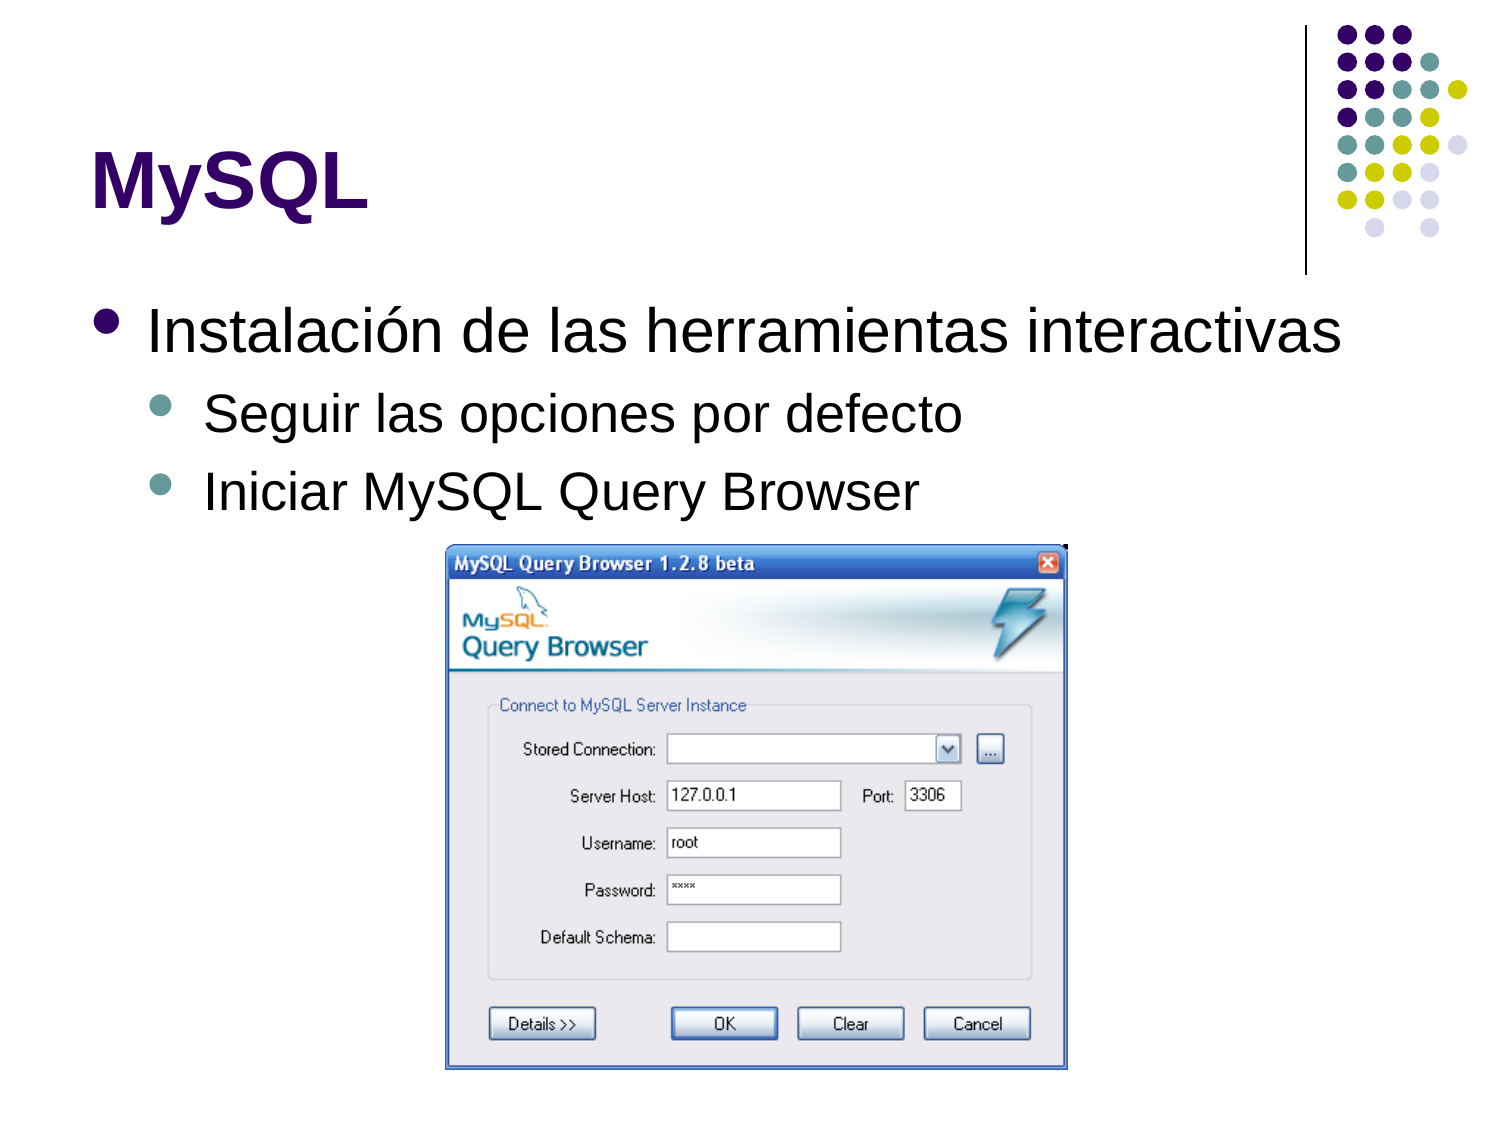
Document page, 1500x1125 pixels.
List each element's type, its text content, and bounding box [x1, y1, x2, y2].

title MySQL [74, 20, 1313, 233]
list Instalación de las herramientas interactivas Seguir las opciones por defecto Iniciar MySQL Query Browser [75, 282, 1426, 1006]
picture [445, 544, 1068, 1070]
